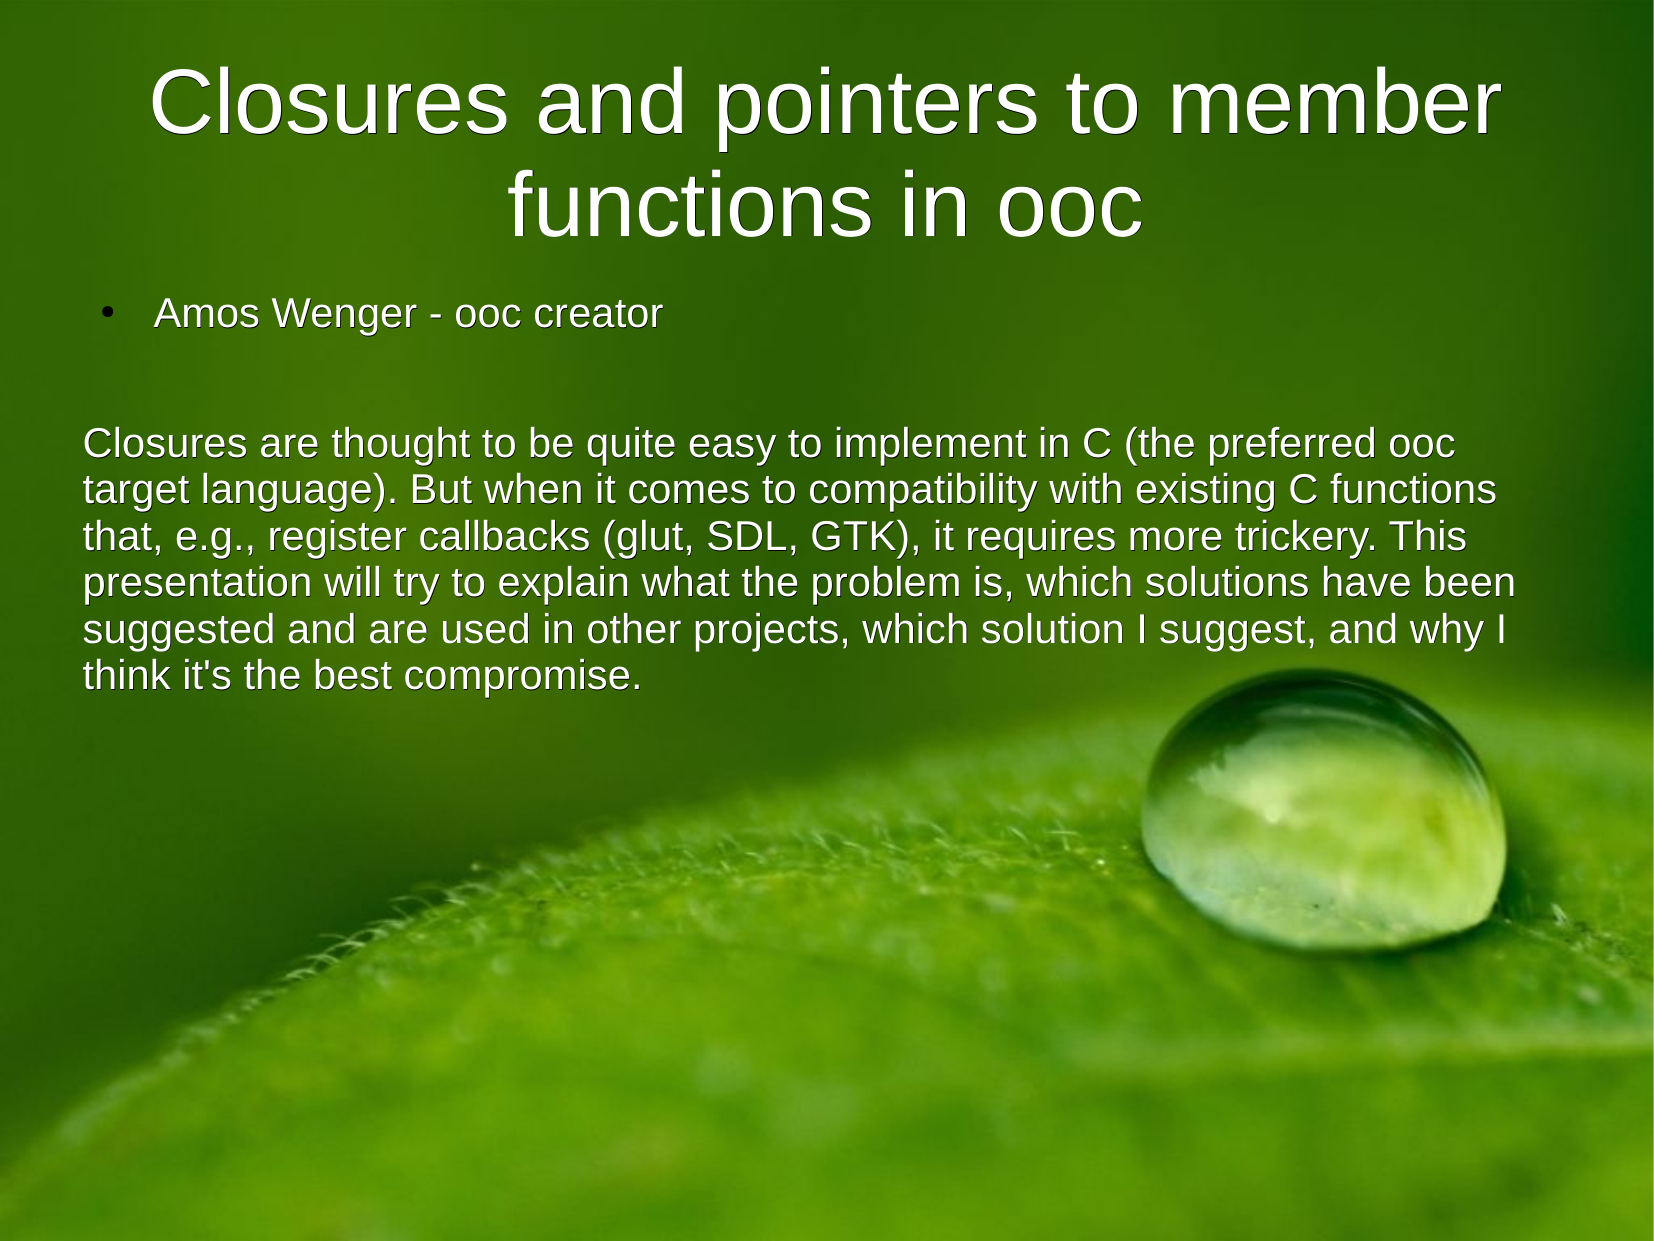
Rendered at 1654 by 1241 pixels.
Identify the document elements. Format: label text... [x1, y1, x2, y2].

list Amos Wenger - ooc creator Closures are thought to be quite easy to implement in C (the preferred ooc target language). But when it comes to compatibility with existing C functions that, e.g., register callbacks (glut, SDL, GTK), it requires more trickery. This presentation will try to explain what the problem is, which solutions have been suggested and are used in other projects, which solution I suggest, and why I think it's the best compromise. [82, 290, 1571, 1094]
picture [0, 0, 1654, 1241]
title Closures and pointers to member functions in ooc [82, 50, 1571, 256]
